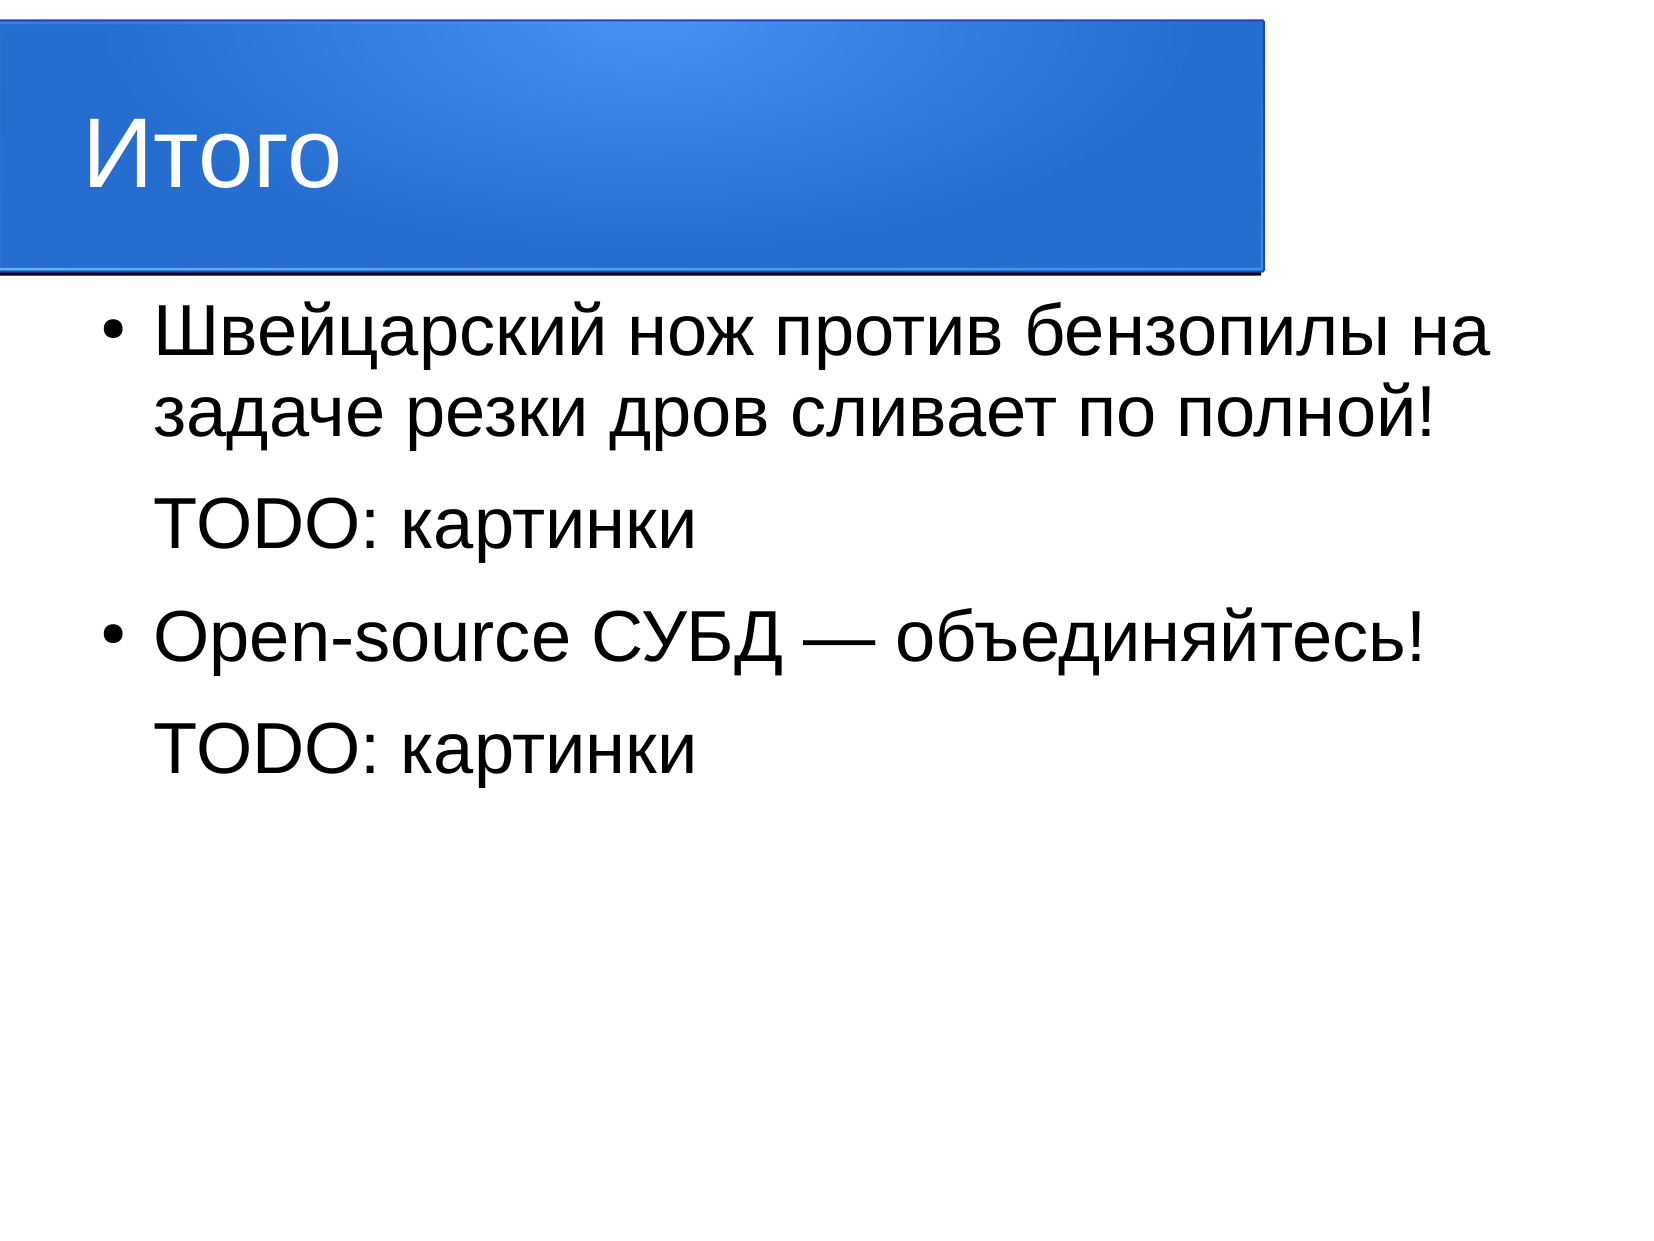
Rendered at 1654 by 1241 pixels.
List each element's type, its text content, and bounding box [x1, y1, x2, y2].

list Швейцарский нож против бензопилы на задаче резки дров сливает по полной! TODO: картинки Open-source СУБД — объединяйтесь! TODO: картинки [82, 290, 1538, 1010]
title Итого [82, 49, 1250, 257]
